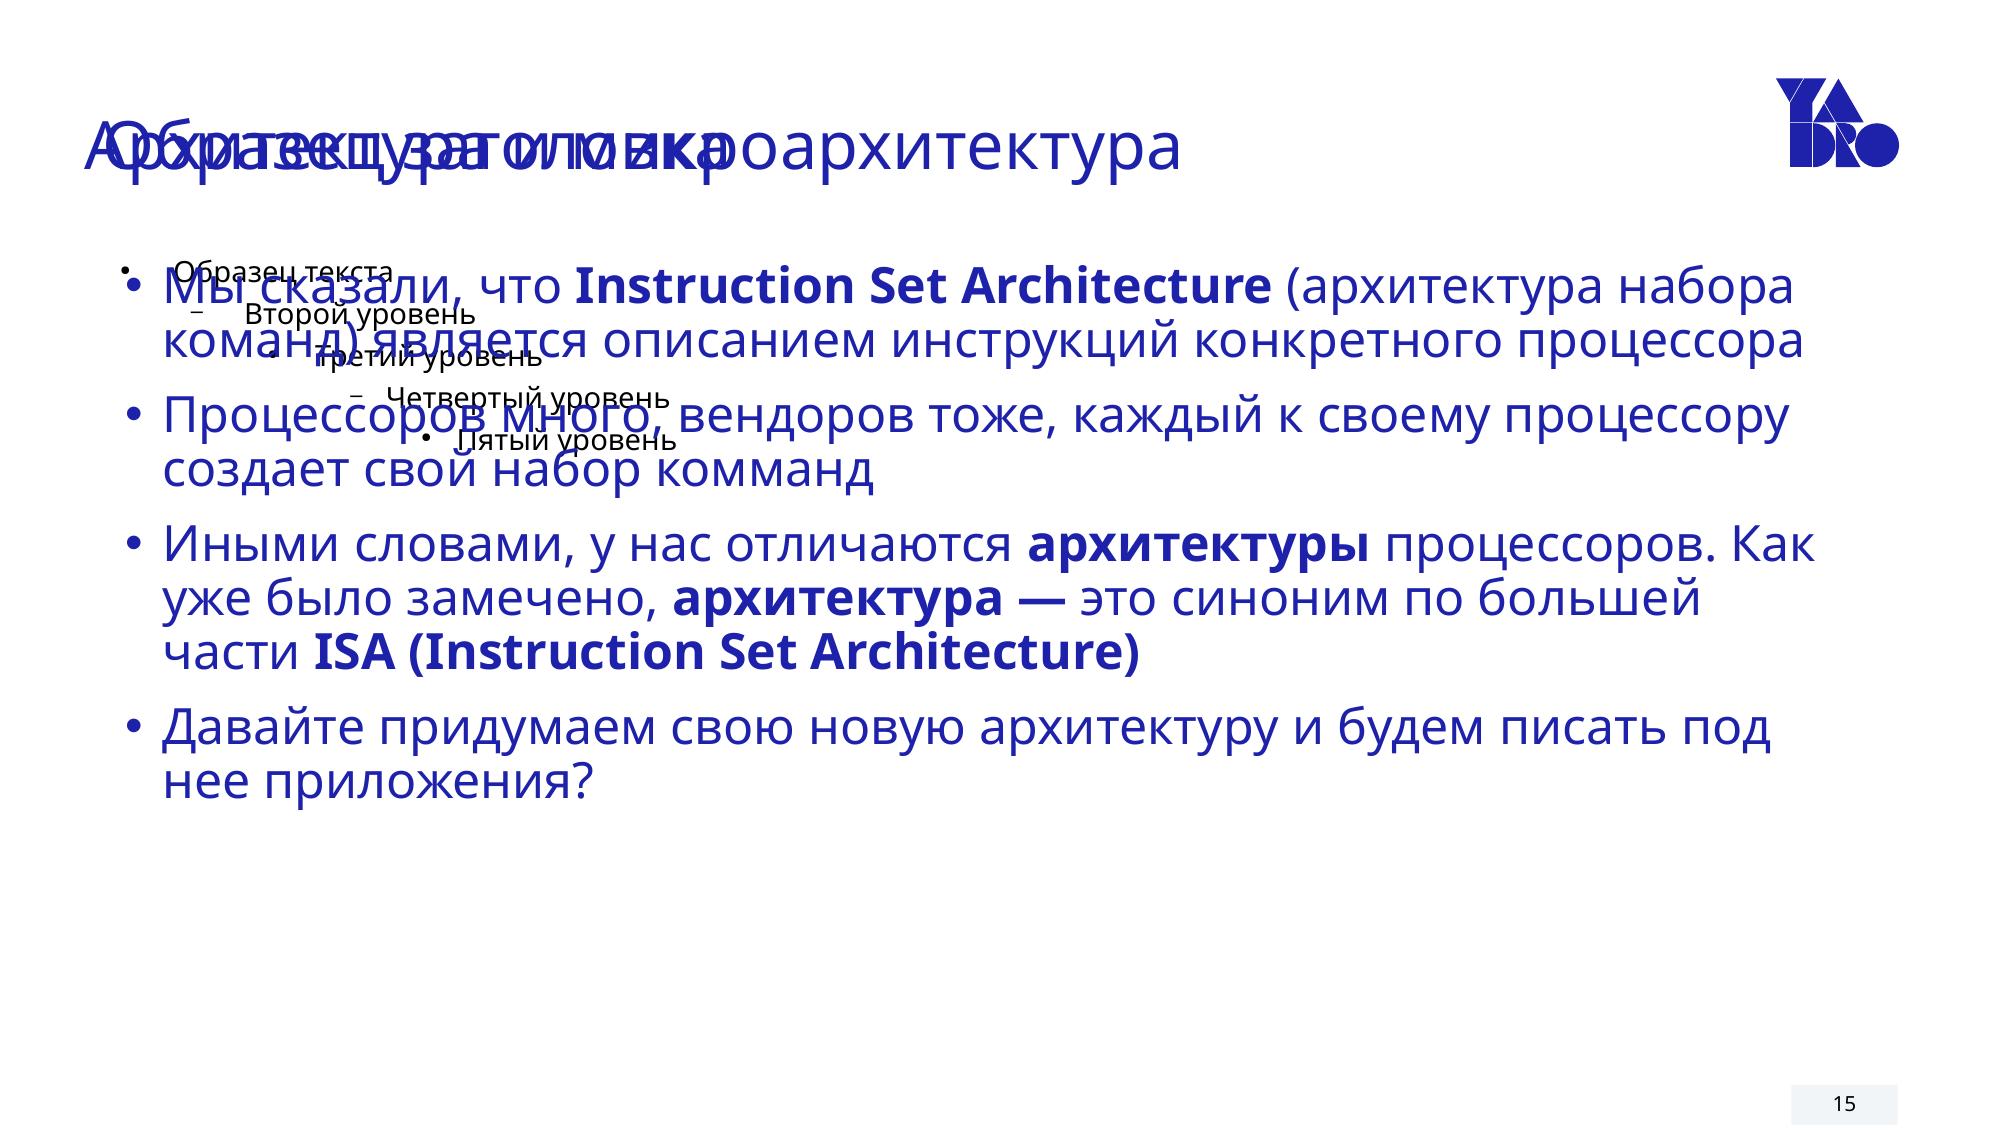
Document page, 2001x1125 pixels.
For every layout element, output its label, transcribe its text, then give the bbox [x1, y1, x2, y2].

list Мы сказали, что Instruction Set Architecture (архитектура набора команд) является описанием инструкций конкретного процессора Процессоров много, вендоров тоже, каждый к своему процессору создает свой набор комманд Иными словами, у нас отличаются архитектуры процессоров. Как уже было замечено, архитектура — это синоним по большей части ISA (Instruction Set Architecture) Давайте придумаем свою новую архитектуру и будем писать под нее приложения? [125, 260, 1850, 955]
title Архитектура и микроархитектура [84, 109, 1674, 205]
